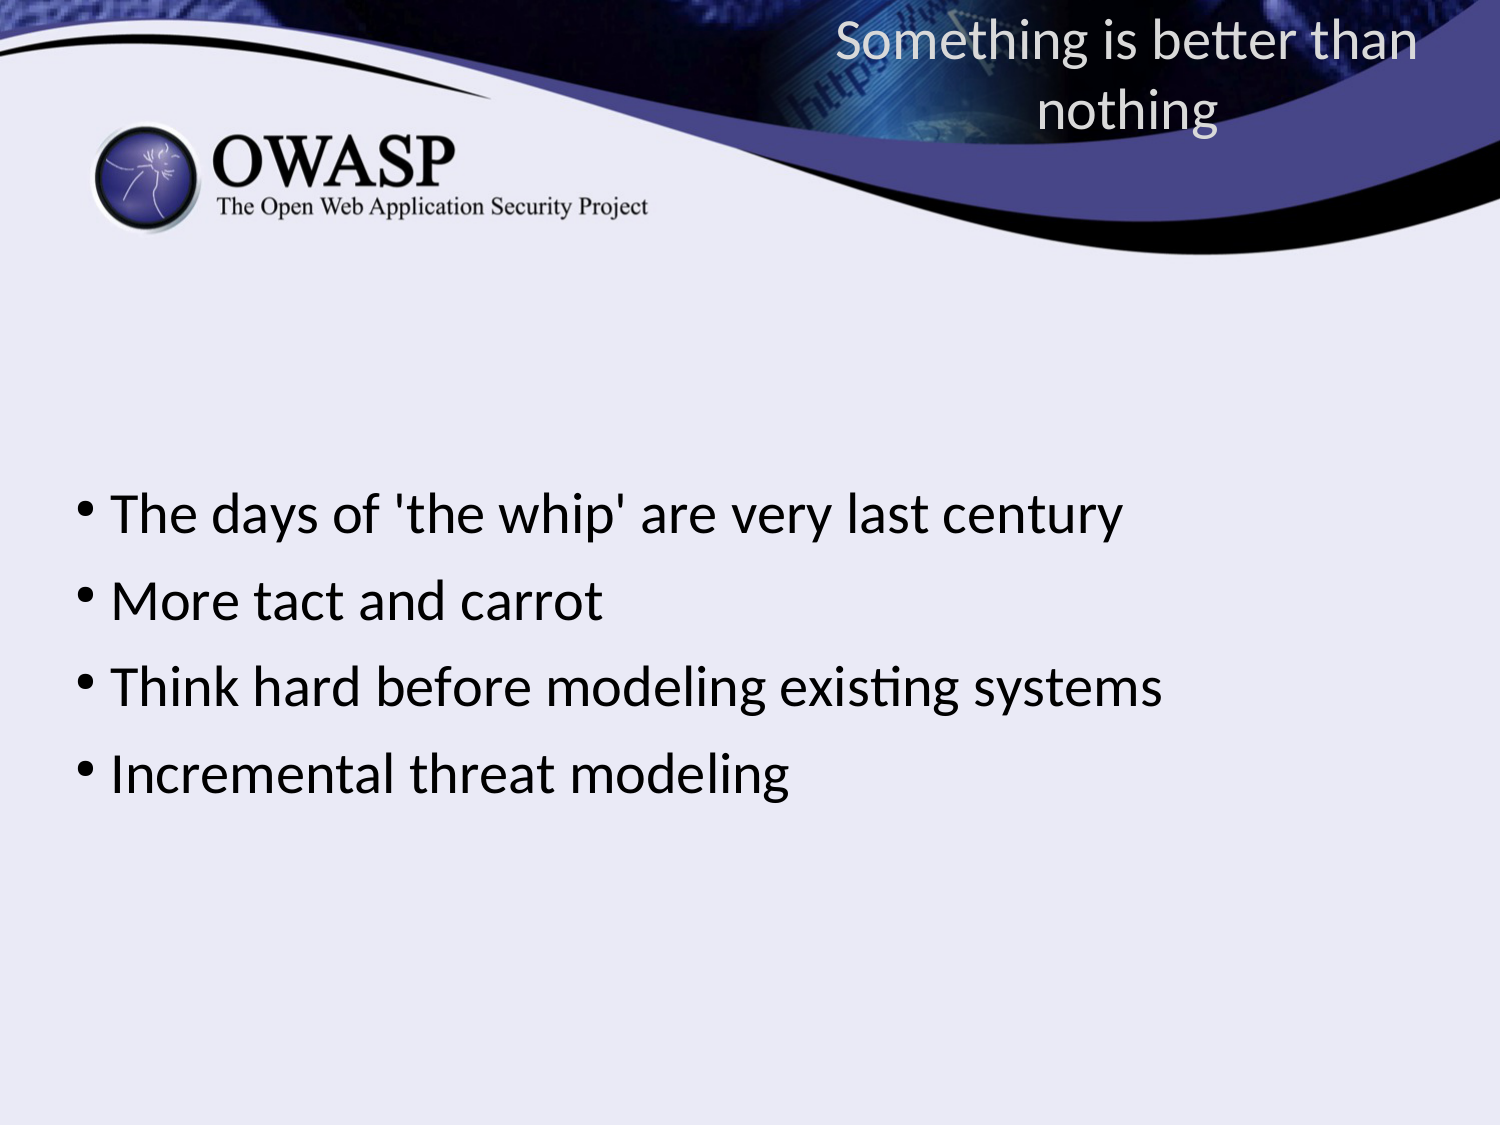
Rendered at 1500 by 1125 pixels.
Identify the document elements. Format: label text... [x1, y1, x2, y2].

subtitle The days of 'the whip' are very last century More tact and carrot Think hard before modeling existing systems Incremental threat modeling [75, 262, 1426, 1018]
picture [0, 0, 1500, 1125]
title Something is better than nothing [779, 0, 1476, 149]
